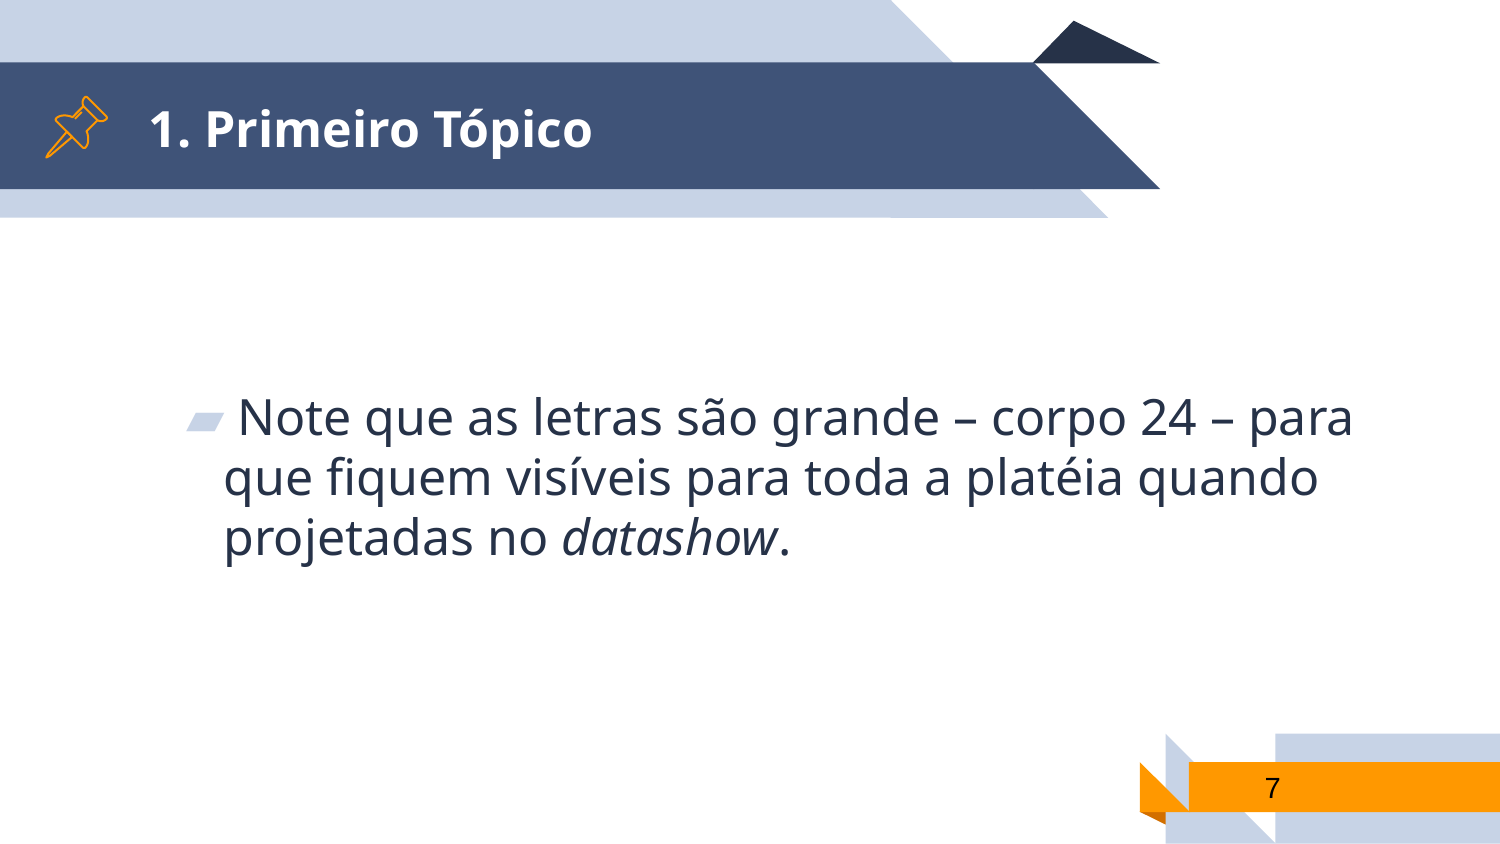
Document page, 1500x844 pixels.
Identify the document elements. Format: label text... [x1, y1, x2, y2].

title 1. Primeiro Tópico [133, 64, 1035, 190]
list Note que as letras são grande – corpo 24 – para que fiquem visíveis para toda a platéia quando projetadas no datashow. [133, 217, 1430, 734]
slide_number <number> [1249, 760, 1494, 813]
